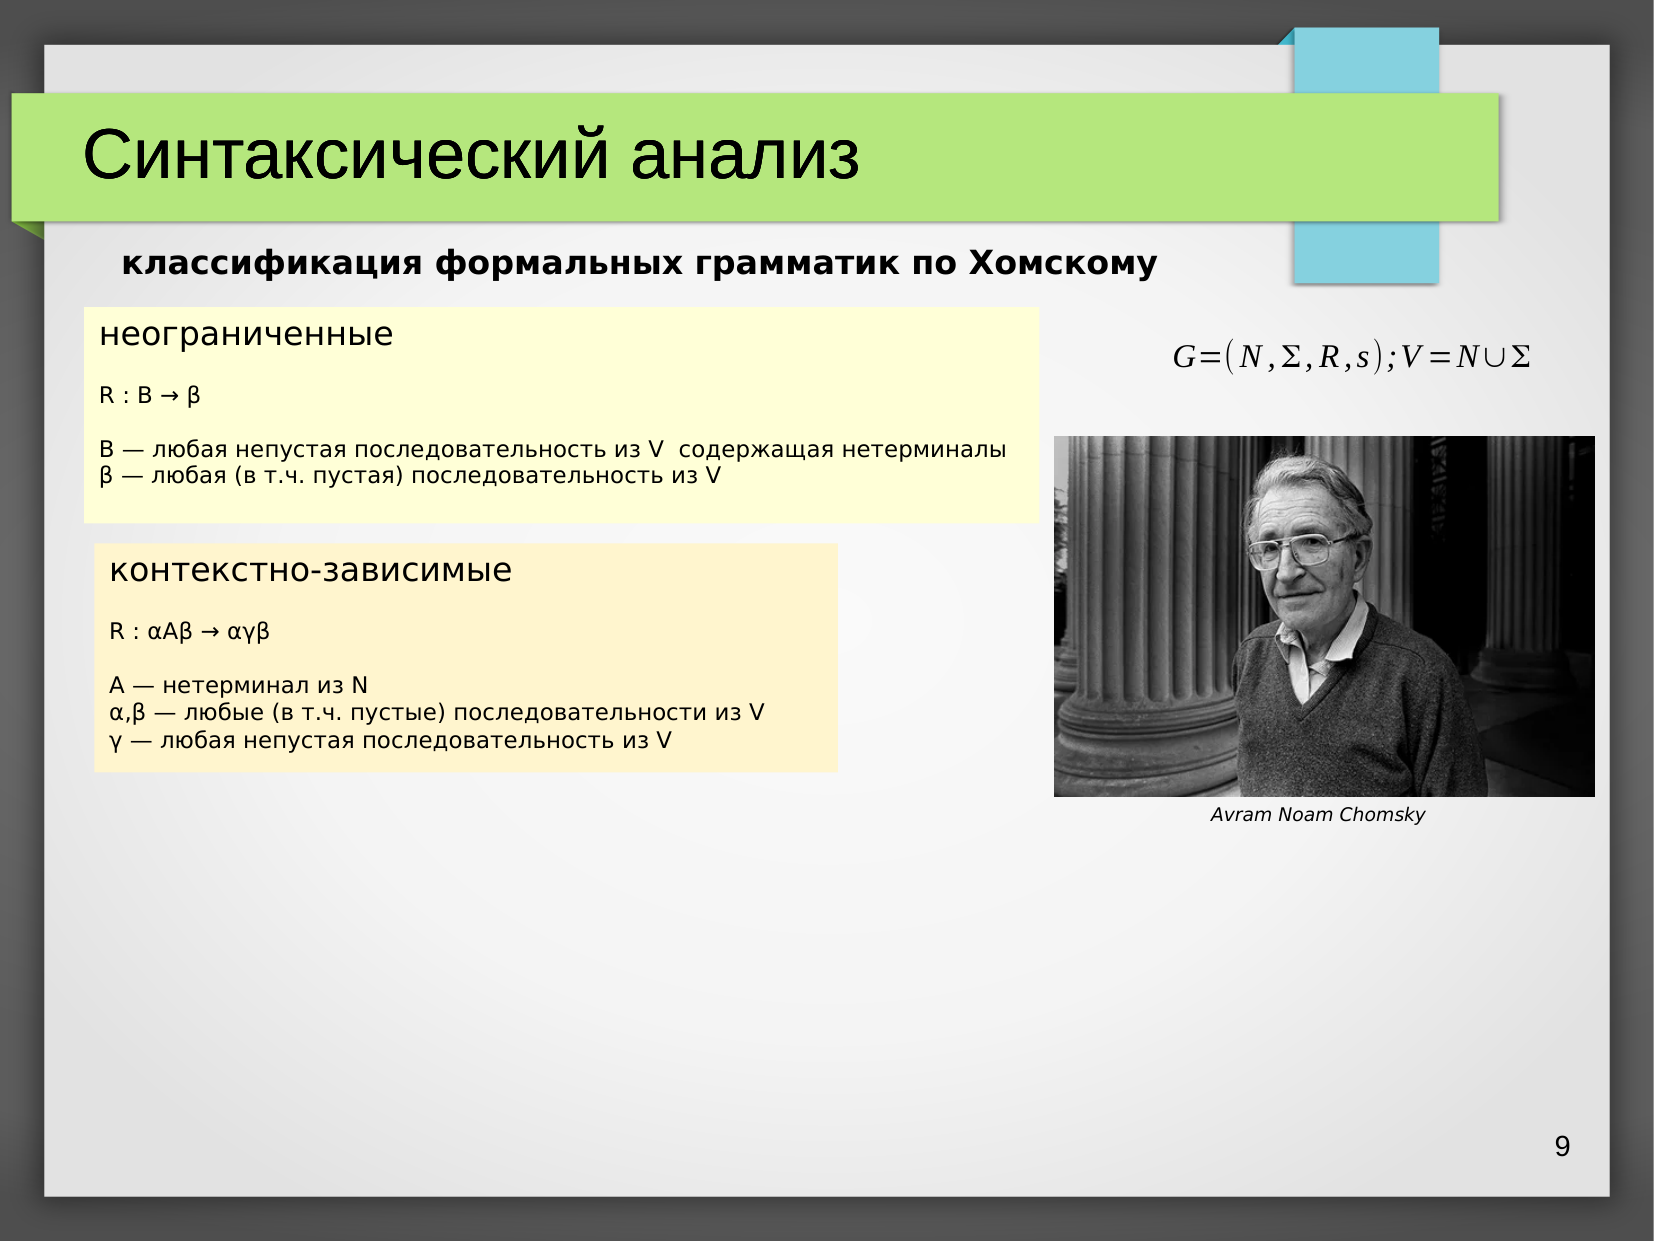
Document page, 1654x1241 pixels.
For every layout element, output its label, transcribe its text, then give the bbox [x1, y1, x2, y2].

text_box классификация формальных грамматик по Хомскому [106, 236, 1229, 290]
title Синтаксический анализ [82, 114, 993, 194]
chart [1166, 337, 1537, 378]
text_box Avram Noam Chomsky [1196, 797, 1468, 845]
picture [0, 0, 1654, 1241]
text_box контекстно-зависимые R : αAβ → αγβ A — нетерминал из N α,β — любые (в т.ч. пустые) последовательности из V γ — любая непустая последовательность из V [94, 543, 838, 773]
text_box неограниченные R : B → β B — любая непустая последовательность из V содержащая нетерминалы β — любая (в т.ч. пустая) последовательность из V [84, 307, 1040, 524]
